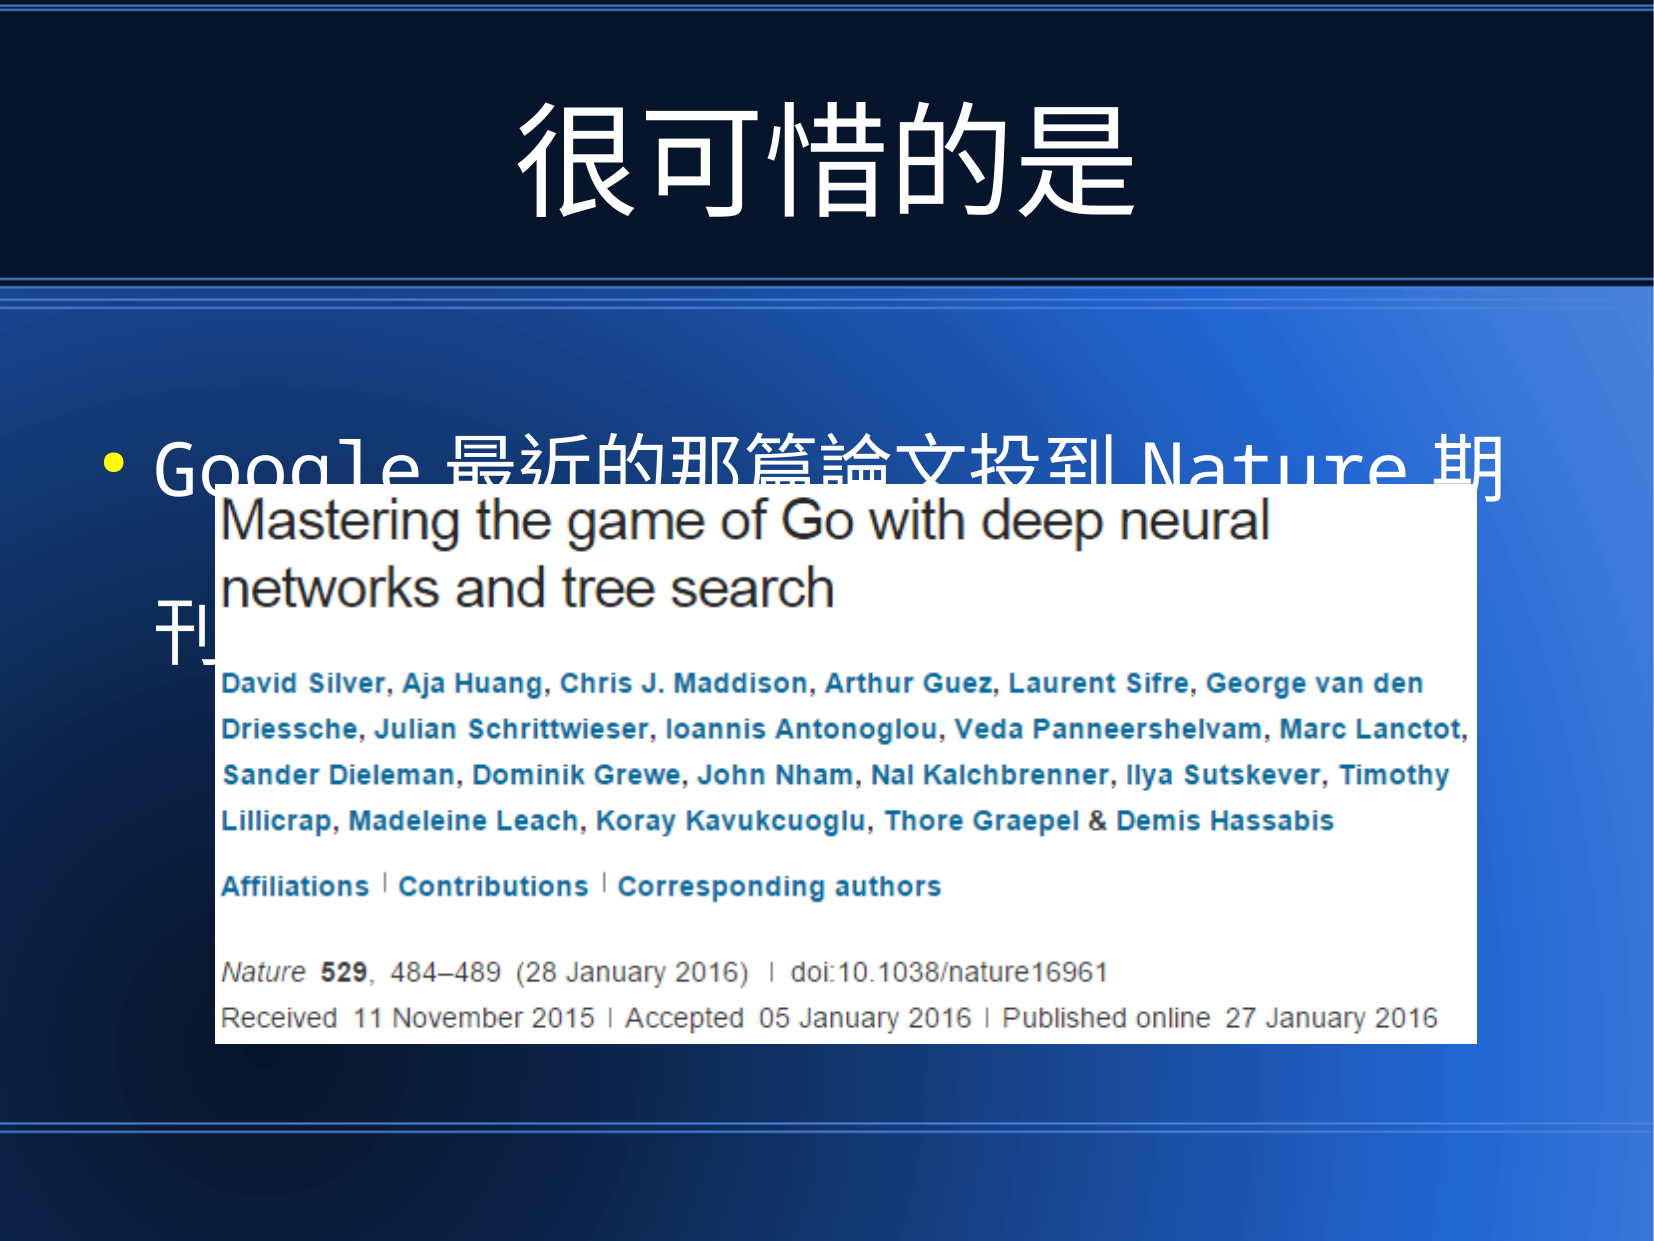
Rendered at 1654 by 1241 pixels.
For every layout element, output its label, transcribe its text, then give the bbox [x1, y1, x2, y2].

picture [0, 0, 1654, 1241]
list Google最近的那篇論文投到Nature期刊 [82, 355, 1571, 1241]
picture [215, 484, 1477, 1044]
title 很可惜的是 [82, 49, 1571, 257]
